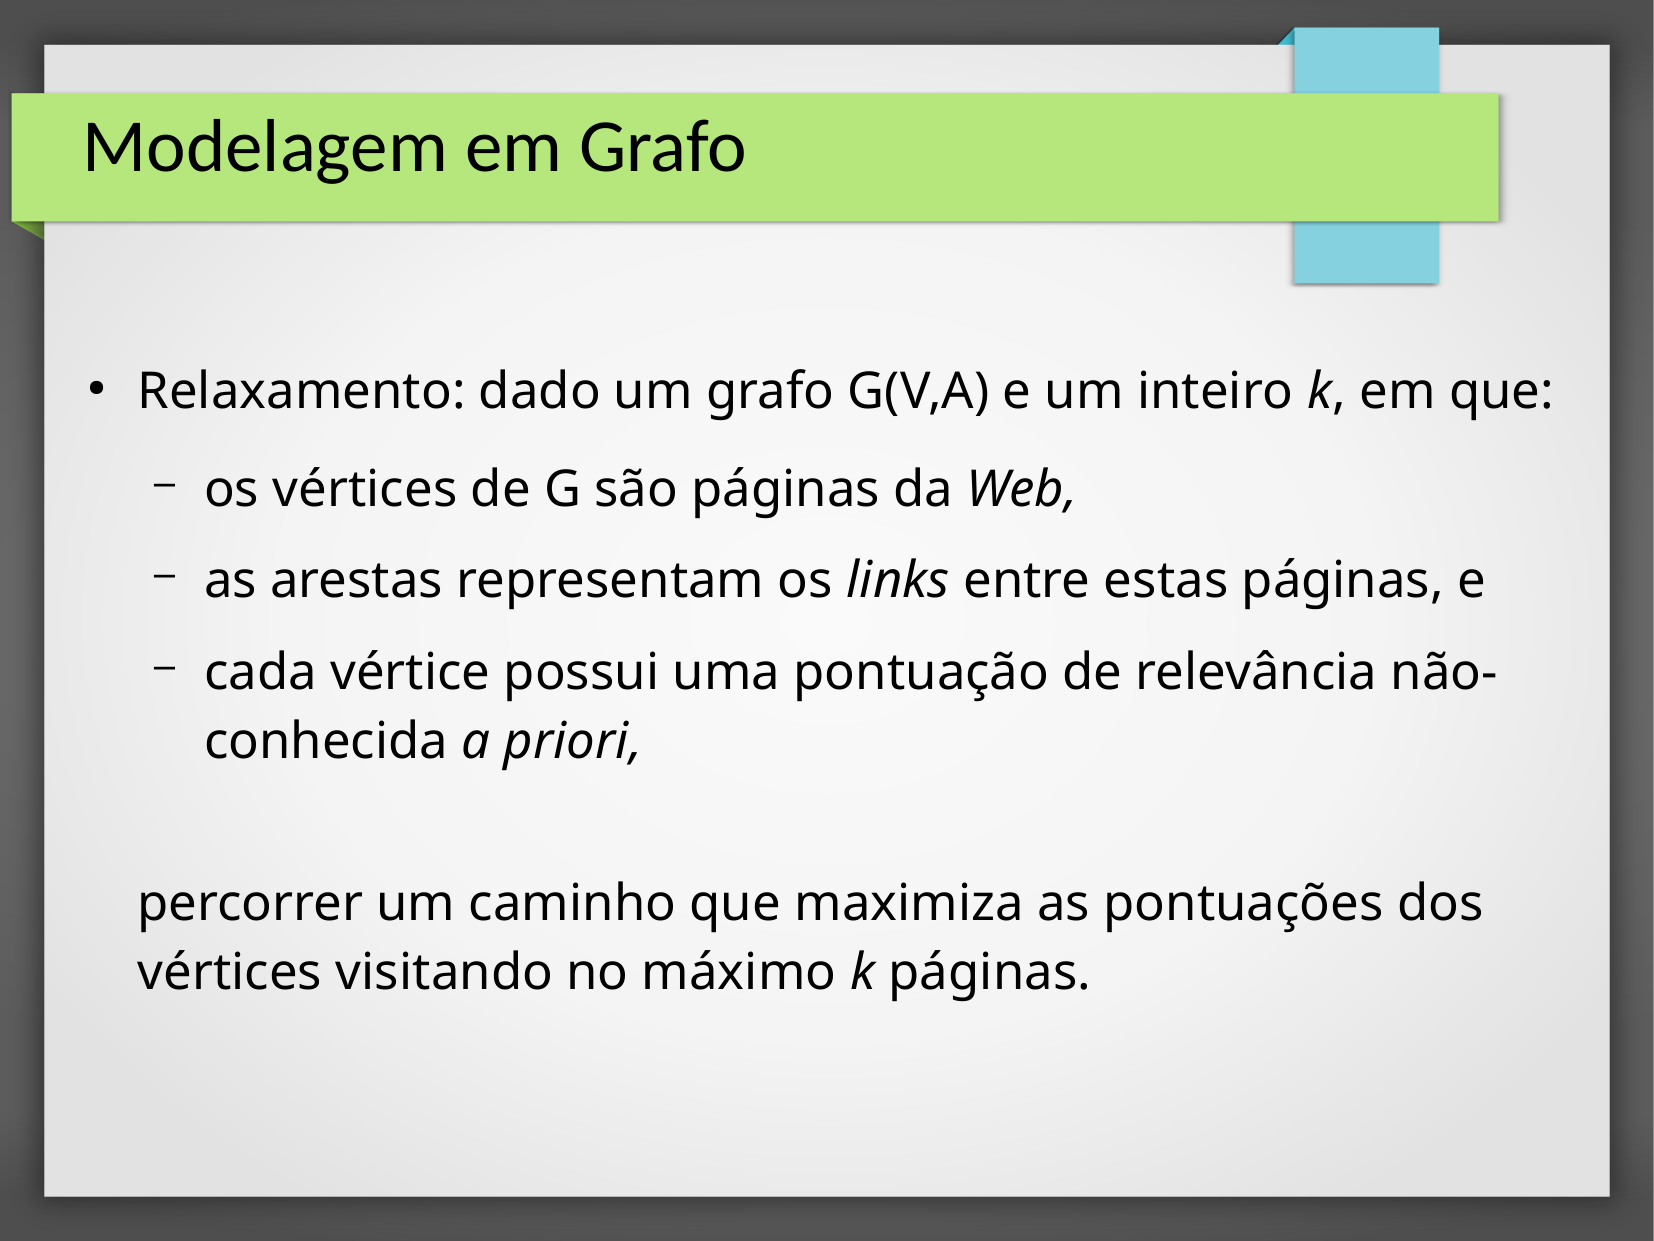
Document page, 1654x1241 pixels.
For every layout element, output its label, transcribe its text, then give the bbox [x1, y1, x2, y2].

picture [0, 0, 1654, 1241]
title Modelagem em Grafo [82, 49, 1571, 257]
list Relaxamento: dado um grafo G(V,A) e um inteiro k, em que: os vértices de G são páginas da Web, as arestas representam os links entre estas páginas, e cada vértice possui uma pontuação de relevância não-conhecida a priori, percorrer um caminho que maximiza as pontuações dos vértices visitando no máximo k páginas. [70, 354, 1560, 1074]
